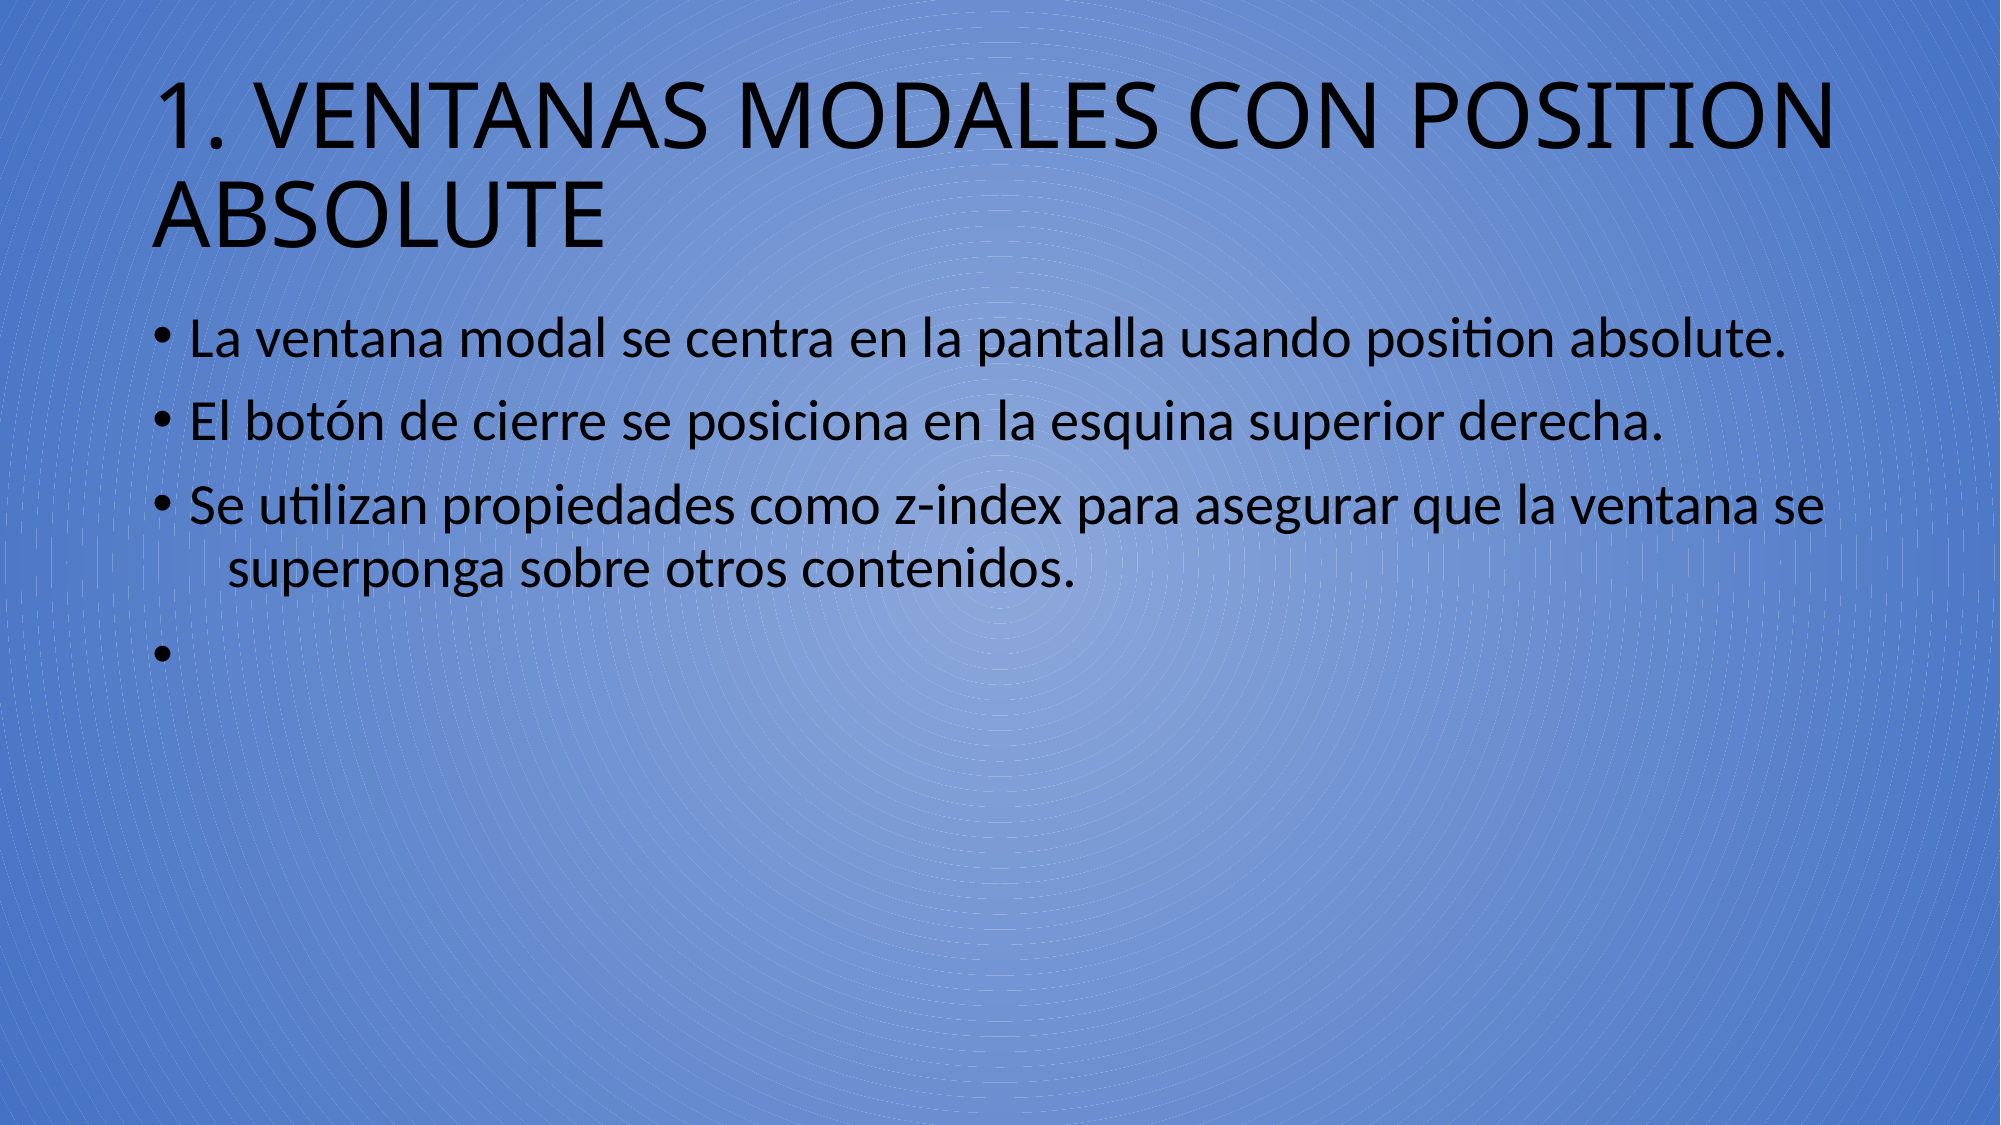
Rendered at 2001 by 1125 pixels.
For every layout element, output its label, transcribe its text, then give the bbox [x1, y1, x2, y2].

title 1. VENTANAS MODALES CON POSITION ABSOLUTE [137, 59, 1863, 278]
list La ventana modal se centra en la pantalla usando position absolute. El botón de cierre se posiciona en la esquina superior derecha. Se utilizan propiedades como z-index para asegurar que la ventana se superponga sobre otros contenidos. [137, 299, 1863, 1014]
